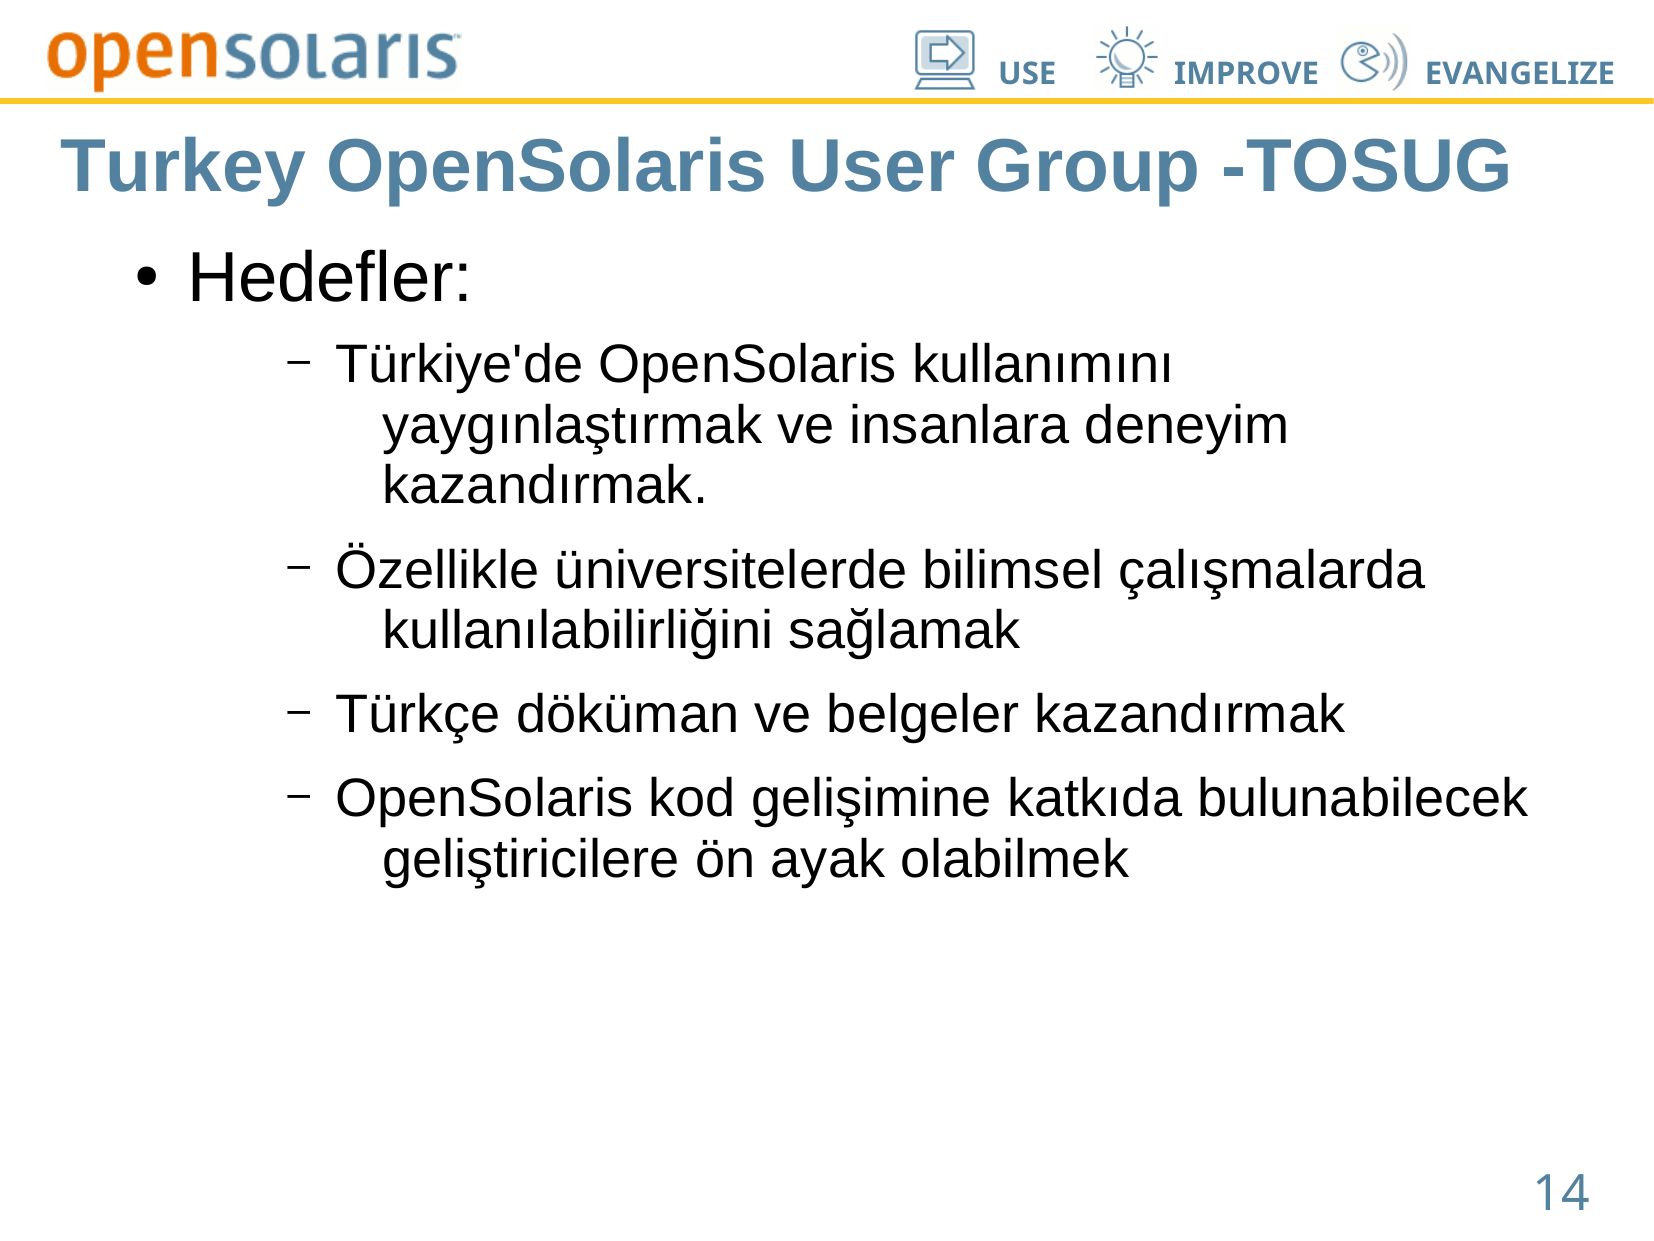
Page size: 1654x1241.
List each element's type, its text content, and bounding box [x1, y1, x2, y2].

picture [1093, 23, 1161, 91]
picture [1336, 24, 1412, 98]
picture [907, 22, 983, 98]
title Turkey OpenSolaris User Group -TOSUG [60, 120, 1534, 211]
picture [46, 31, 462, 94]
list Hedefler: Türkiye'de OpenSolaris kullanımını yaygınlaştırmak ve insanlara deneyim kazandırmak. Özellikle üniversitelerde bilimsel çalışmalarda kullanılabilirliğini sağlamak Türkçe döküman ve belgeler kazandırmak OpenSolaris kod gelişimine katkıda bulunabilecek geliştiricilere ön ayak olabilmek [98, 237, 1556, 1151]
